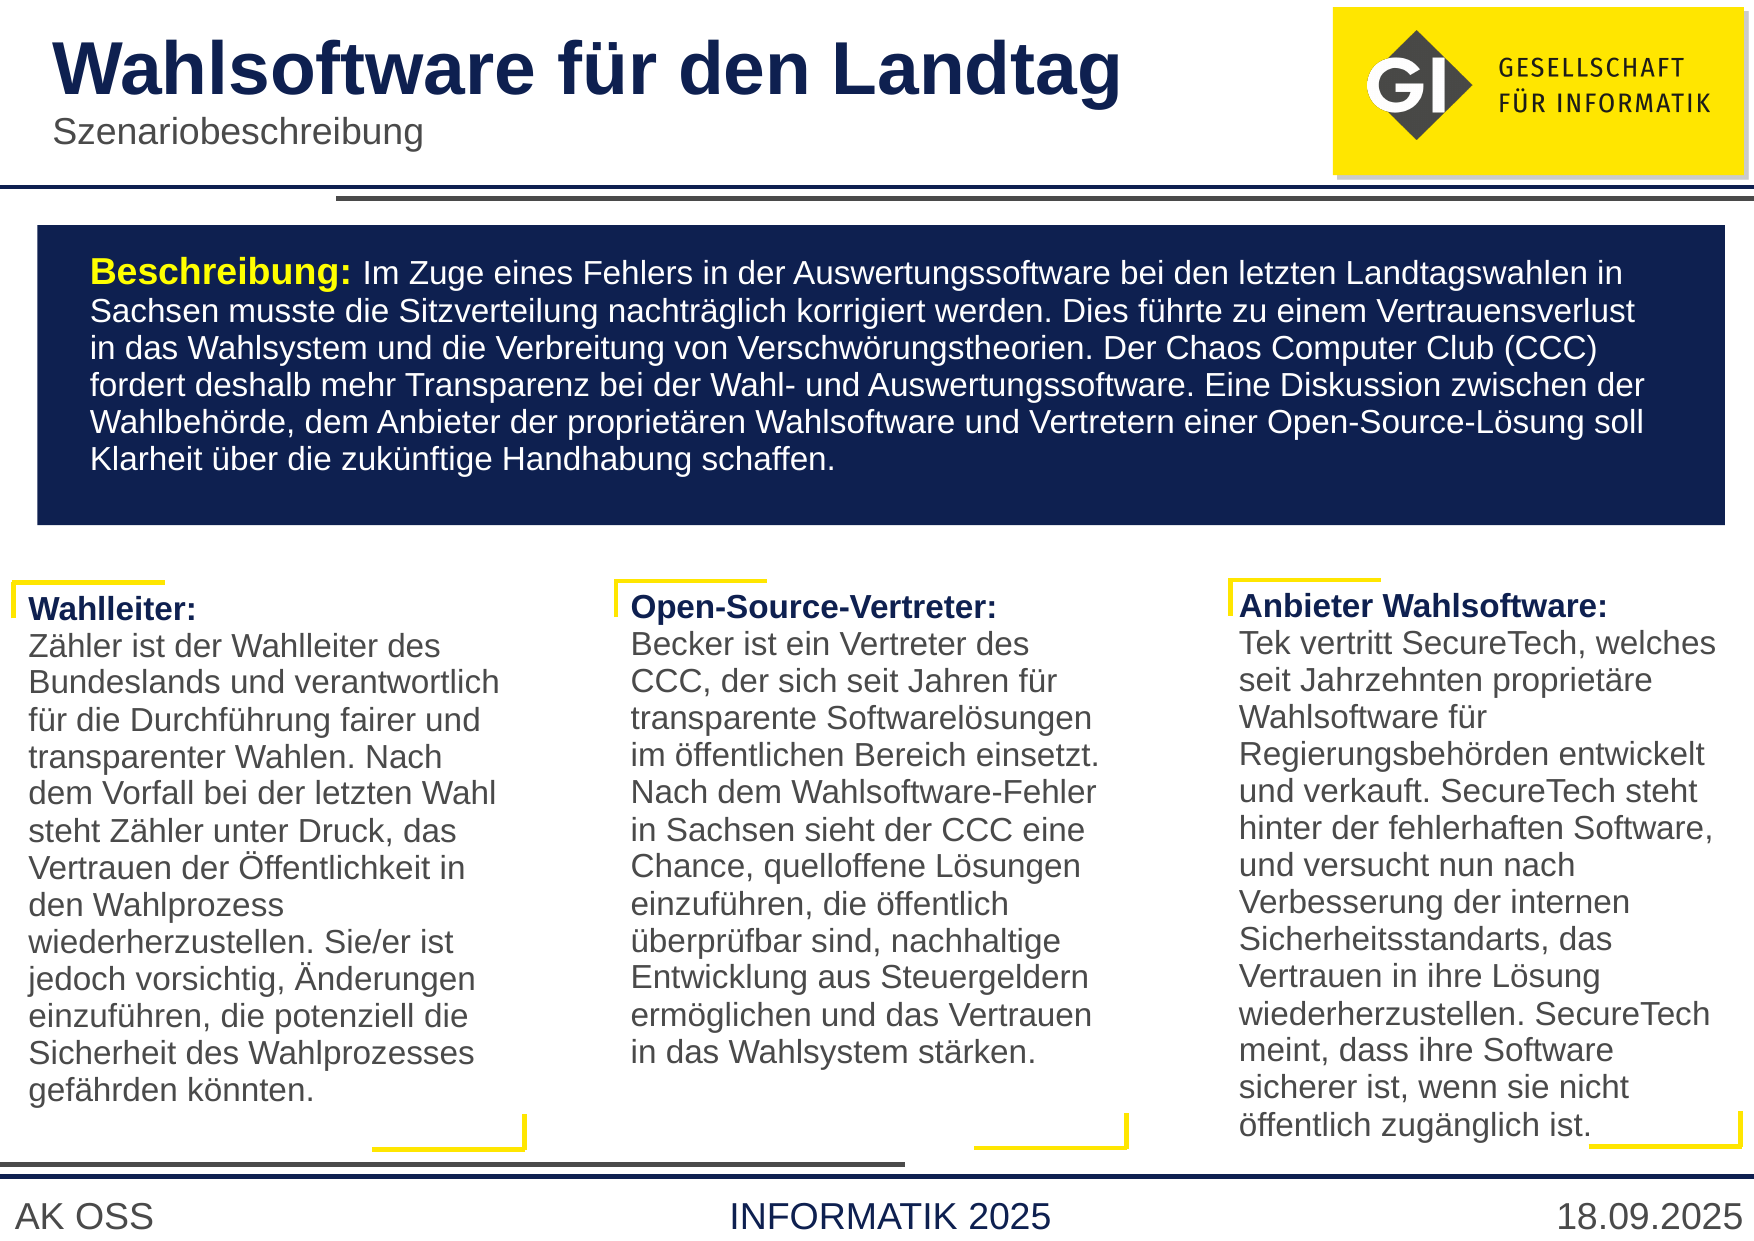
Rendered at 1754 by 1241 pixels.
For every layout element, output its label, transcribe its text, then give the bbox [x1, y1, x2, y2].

picture [1367, 30, 1710, 140]
text_box Wahlsoftware für den Landtag Szenariobeschreibung [37, 19, 1313, 174]
text_box Open-Source-Vertreter: Becker ist ein Vertreter des CCC, der sich seit Jahren für transparente Softwarelösungen im öffentlichen Bereich einsetzt. Nach dem Wahlsoftware-Fehler in Sachsen sieht der CCC eine Chance, quelloffene Lösungen einzuführen, die öffentlich überprüfbar sind, nachhaltige Entwicklung aus Steuergeldern ermöglichen und das Vertrauen in das Wahlsystem stärken. [615, 720, 1127, 1152]
text_box INFORMATIK 2025 [714, 1188, 1067, 1241]
text_box AK OSS [0, 1188, 170, 1241]
text_box [37, 225, 1725, 526]
text_box 18.09.2025 [1541, 1188, 1754, 1241]
text_box Wahlleiter: Zähler ist der Wahlleiter des Bundeslands und verantwortlich für die Durchführung fairer und transparenter Wahlen. Nach dem Vorfall bei der letzten Wahl steht Zähler unter Druck, das Vertrauen der Öffentlichkeit in den Wahlprozess wiederherzustellen. Sie/er ist jedoch vorsichtig, Änderungen einzuführen, die potenziell die Sicherheit des Wahlprozesses gefährden könnten. [13, 582, 525, 1190]
text_box [1332, 7, 1744, 176]
text_box Beschreibung: Im Zuge eines Fehlers in der Auswertungssoftware bei den letzten Landtagswahlen in Sachsen musste die Sitzverteilung nachträglich korrigiert werden. Dies führte zu einem Vertrauensverlust in das Wahlsystem und die Verbreitung von Verschwörungstheorien. Der Chaos Computer Club (CCC) fordert deshalb mehr Transparenz bei der Wahl- und Auswertungssoftware. Eine Diskussion zwischen der Wahlbehörde, dem Anbieter der proprietären Wahlsoftware und Vertretern einer Open-Source-Lösung soll Klarheit über die zukünftige Handhabung schaffen. [75, 243, 1688, 720]
text_box Anbieter Wahlsoftware: Tek vertritt SecureTech, welches seit Jahrzehnten proprietäre Wahlsoftware für Regierungsbehörden entwickelt und verkauft. SecureTech steht hinter der fehlerhaften Software, und versucht nun nach Verbesserung der internen Sicherheitsstandarts, das Vertrauen in ihre Lösung wiederherzustellen. SecureTech meint, dass ihre Software sicherer ist, wenn sie nicht öffentlich zugänglich ist. [1224, 580, 1735, 1151]
